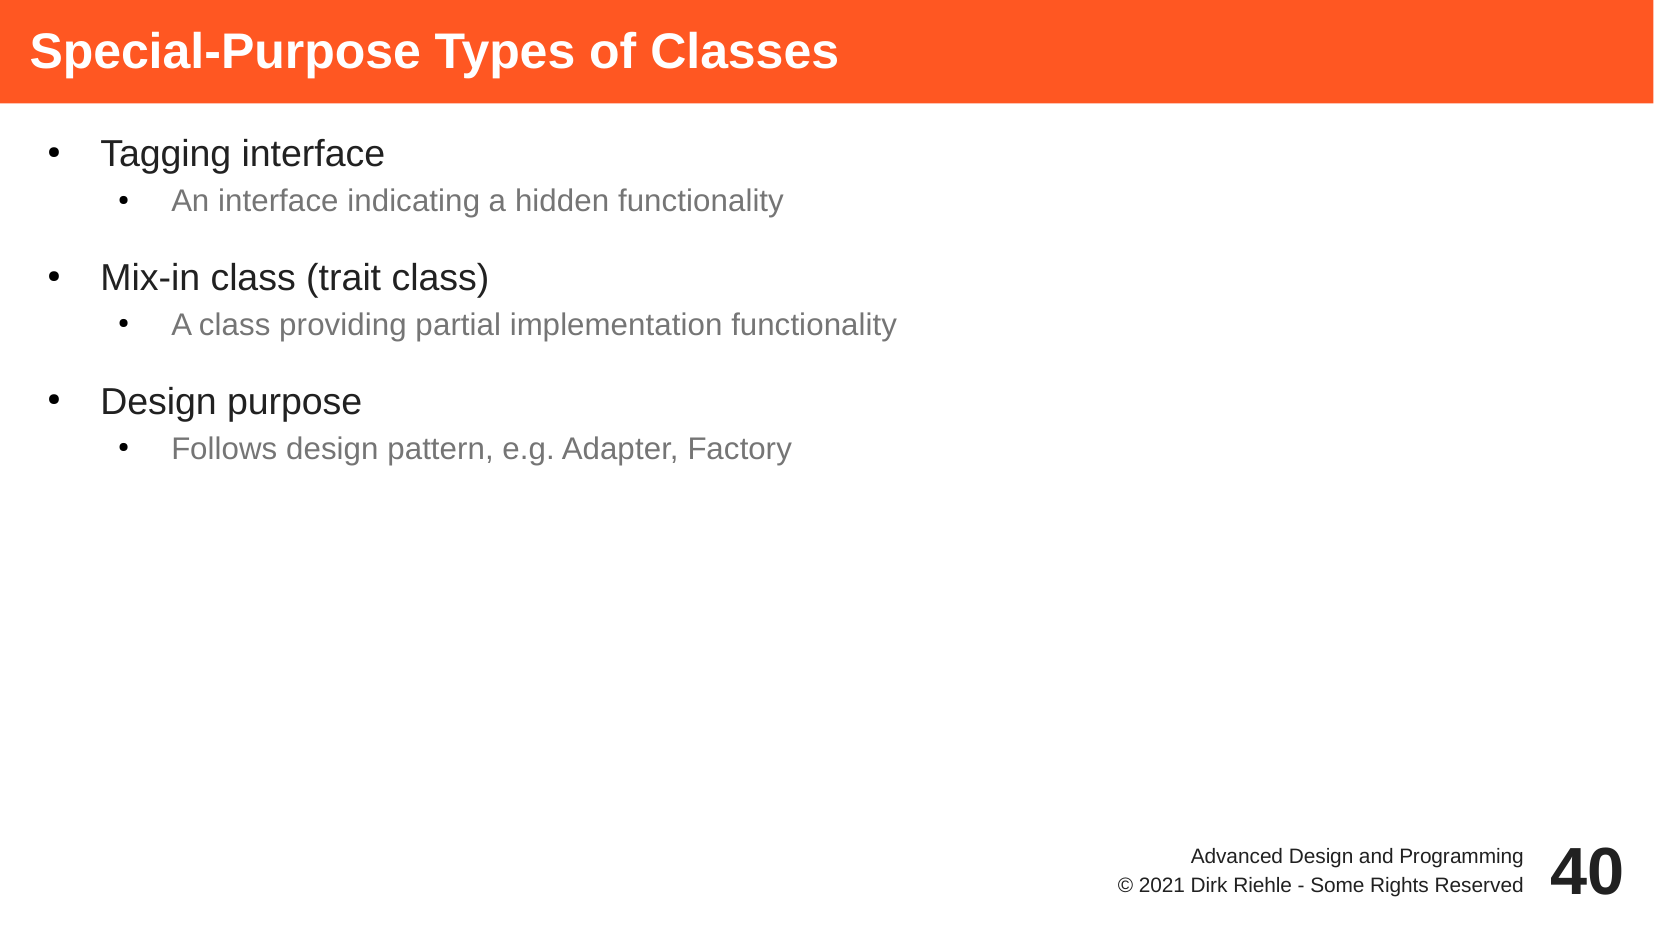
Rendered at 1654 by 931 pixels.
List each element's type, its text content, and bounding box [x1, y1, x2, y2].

list Tagging interface An interface indicating a hidden functionality Mix-in class (trait class) A class providing partial implementation functionality Design purpose Follows design pattern, e.g. Adapter, Factory [29, 132, 1625, 813]
title Special-Purpose Types of Classes [0, 0, 1654, 104]
